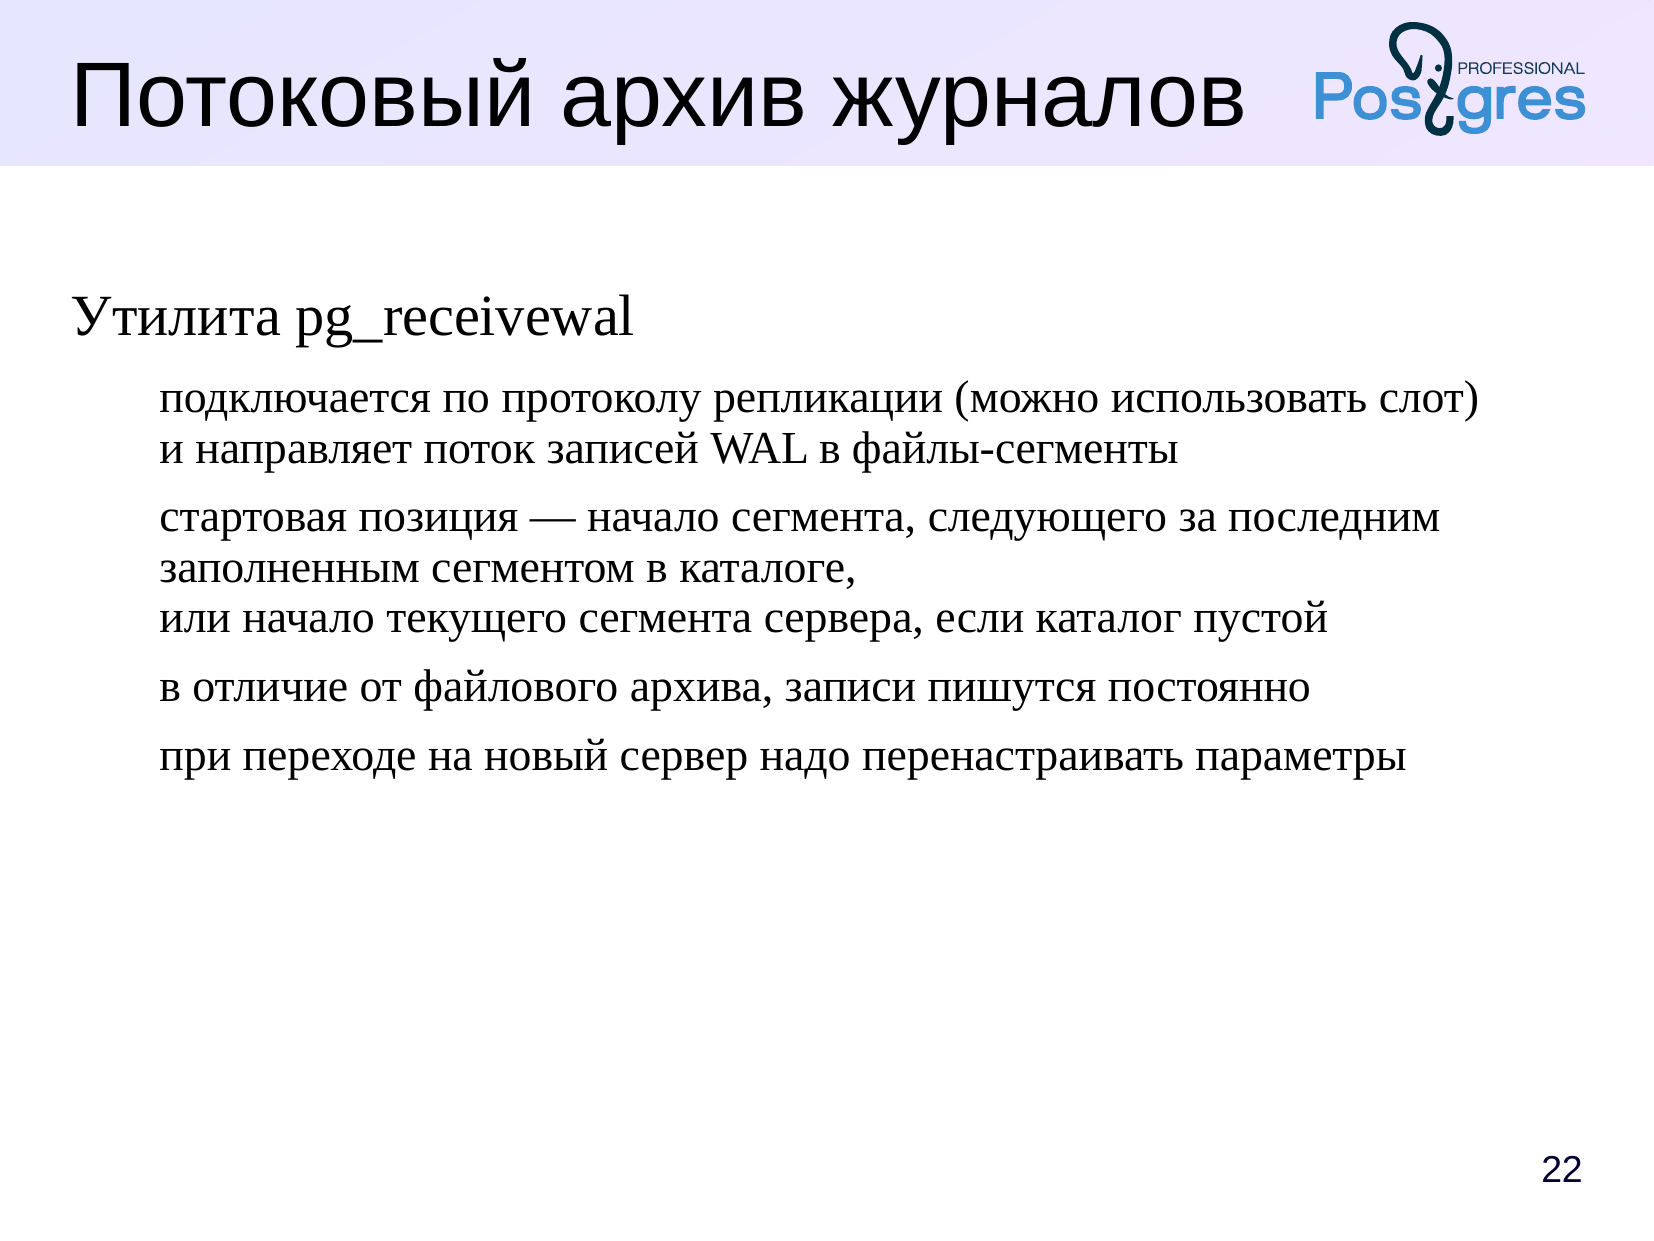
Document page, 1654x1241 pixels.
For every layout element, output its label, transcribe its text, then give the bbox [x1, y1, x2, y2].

title Потоковый архив журналов [70, 43, 1276, 249]
list Утилита pg_receivewal подключается по протоколу репликации (можно использовать слот) и направляет поток записей WAL в файлы-сегменты стартовая позиция — начало сегмента, следующего за последним заполненным сегментом в каталоге, или начало текущего сегмента сервера, если каталог пустой в отличие от файлового архива, записи пишутся постоянно при переходе на новый сервер надо перенастраивать параметры [70, 283, 1583, 1134]
